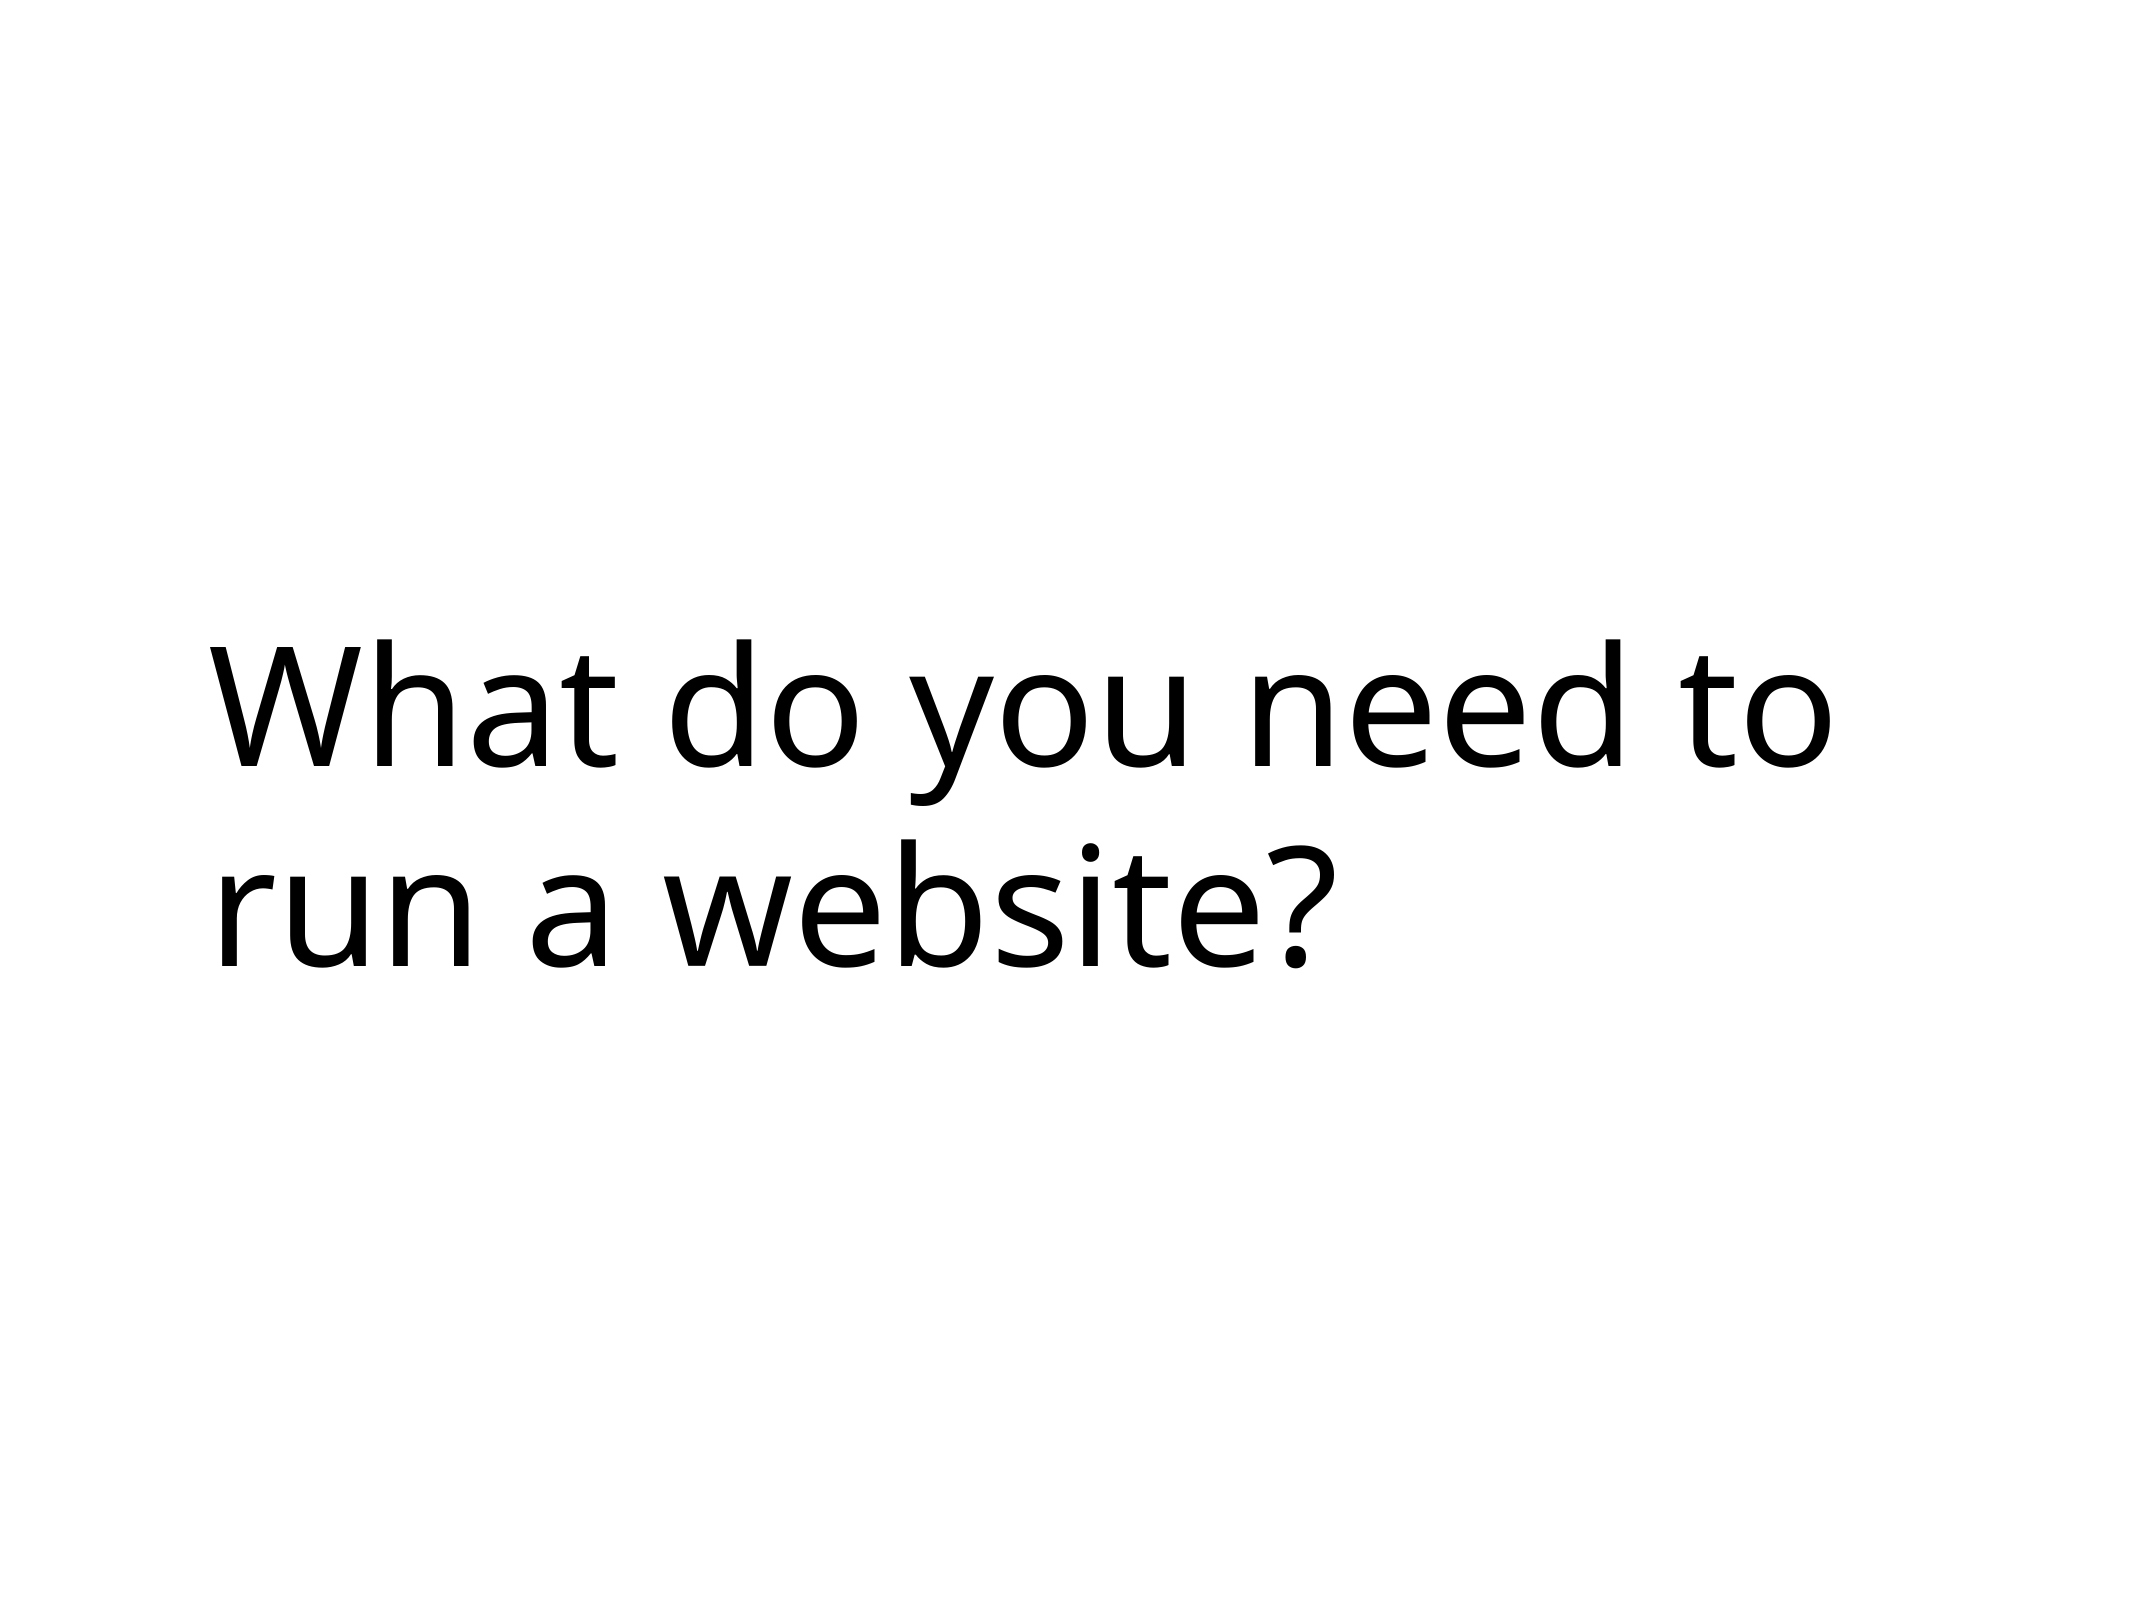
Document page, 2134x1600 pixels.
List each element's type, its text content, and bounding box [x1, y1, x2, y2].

title What do you need to run a website? [208, 529, 1925, 1071]
